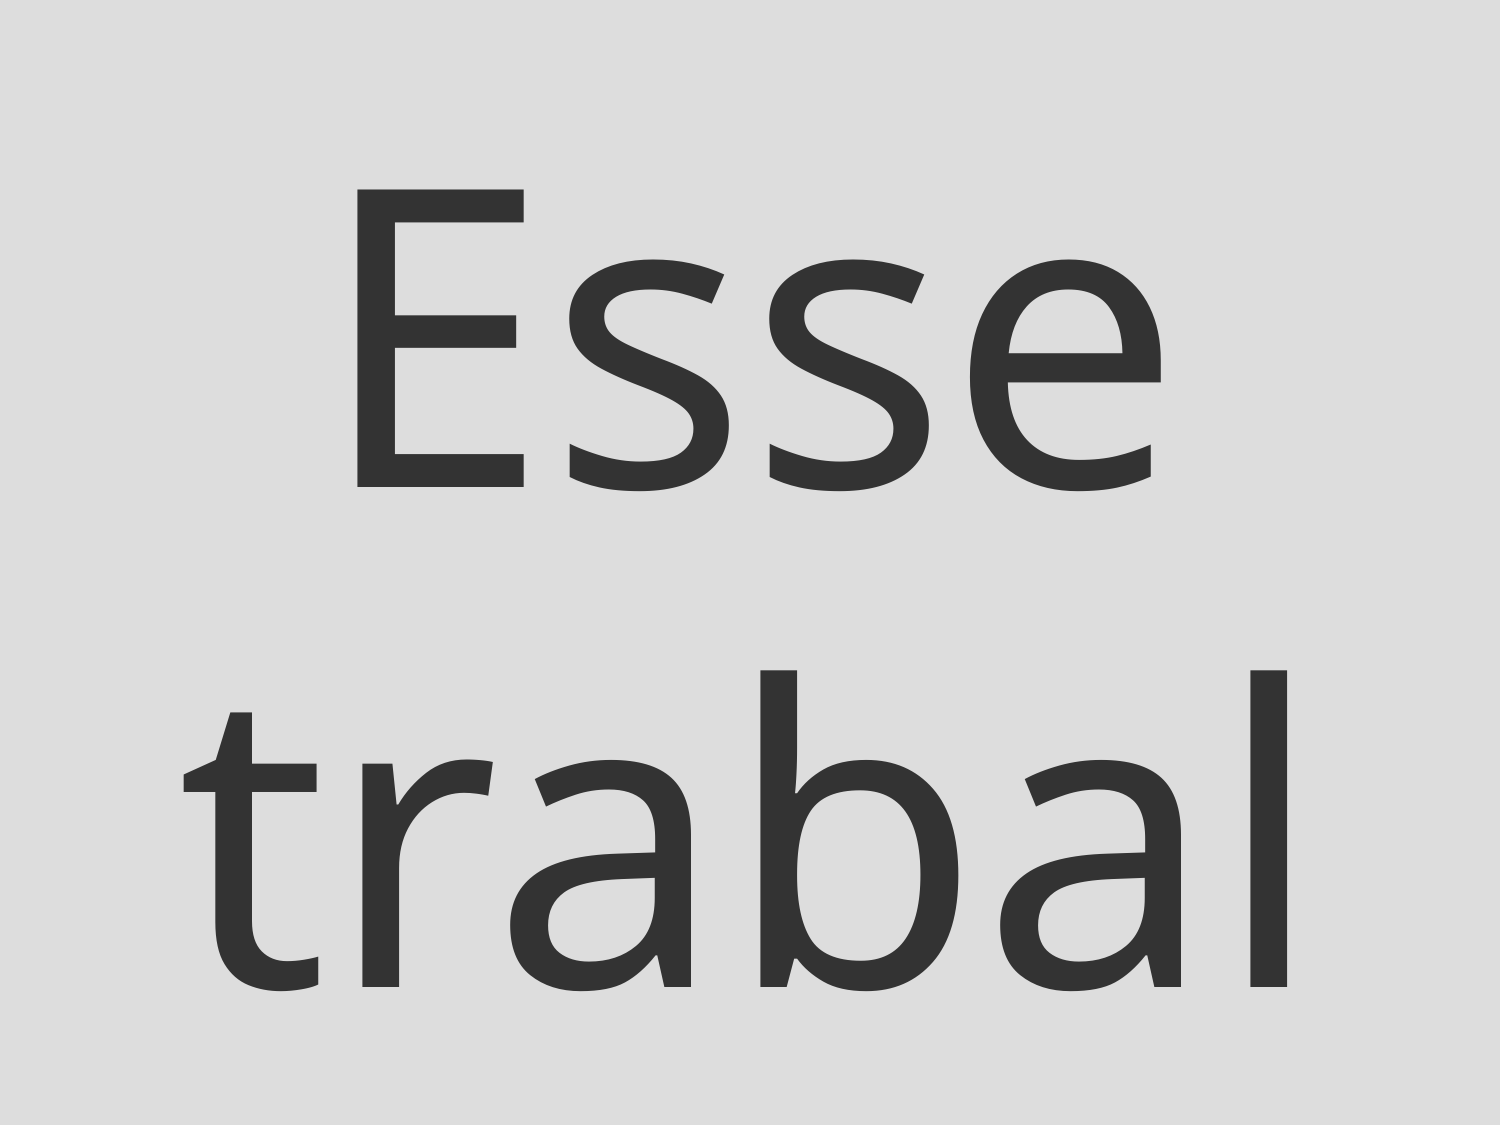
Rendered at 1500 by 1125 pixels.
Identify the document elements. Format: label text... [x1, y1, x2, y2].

title Esse trabalho [75, 56, 1425, 1069]
